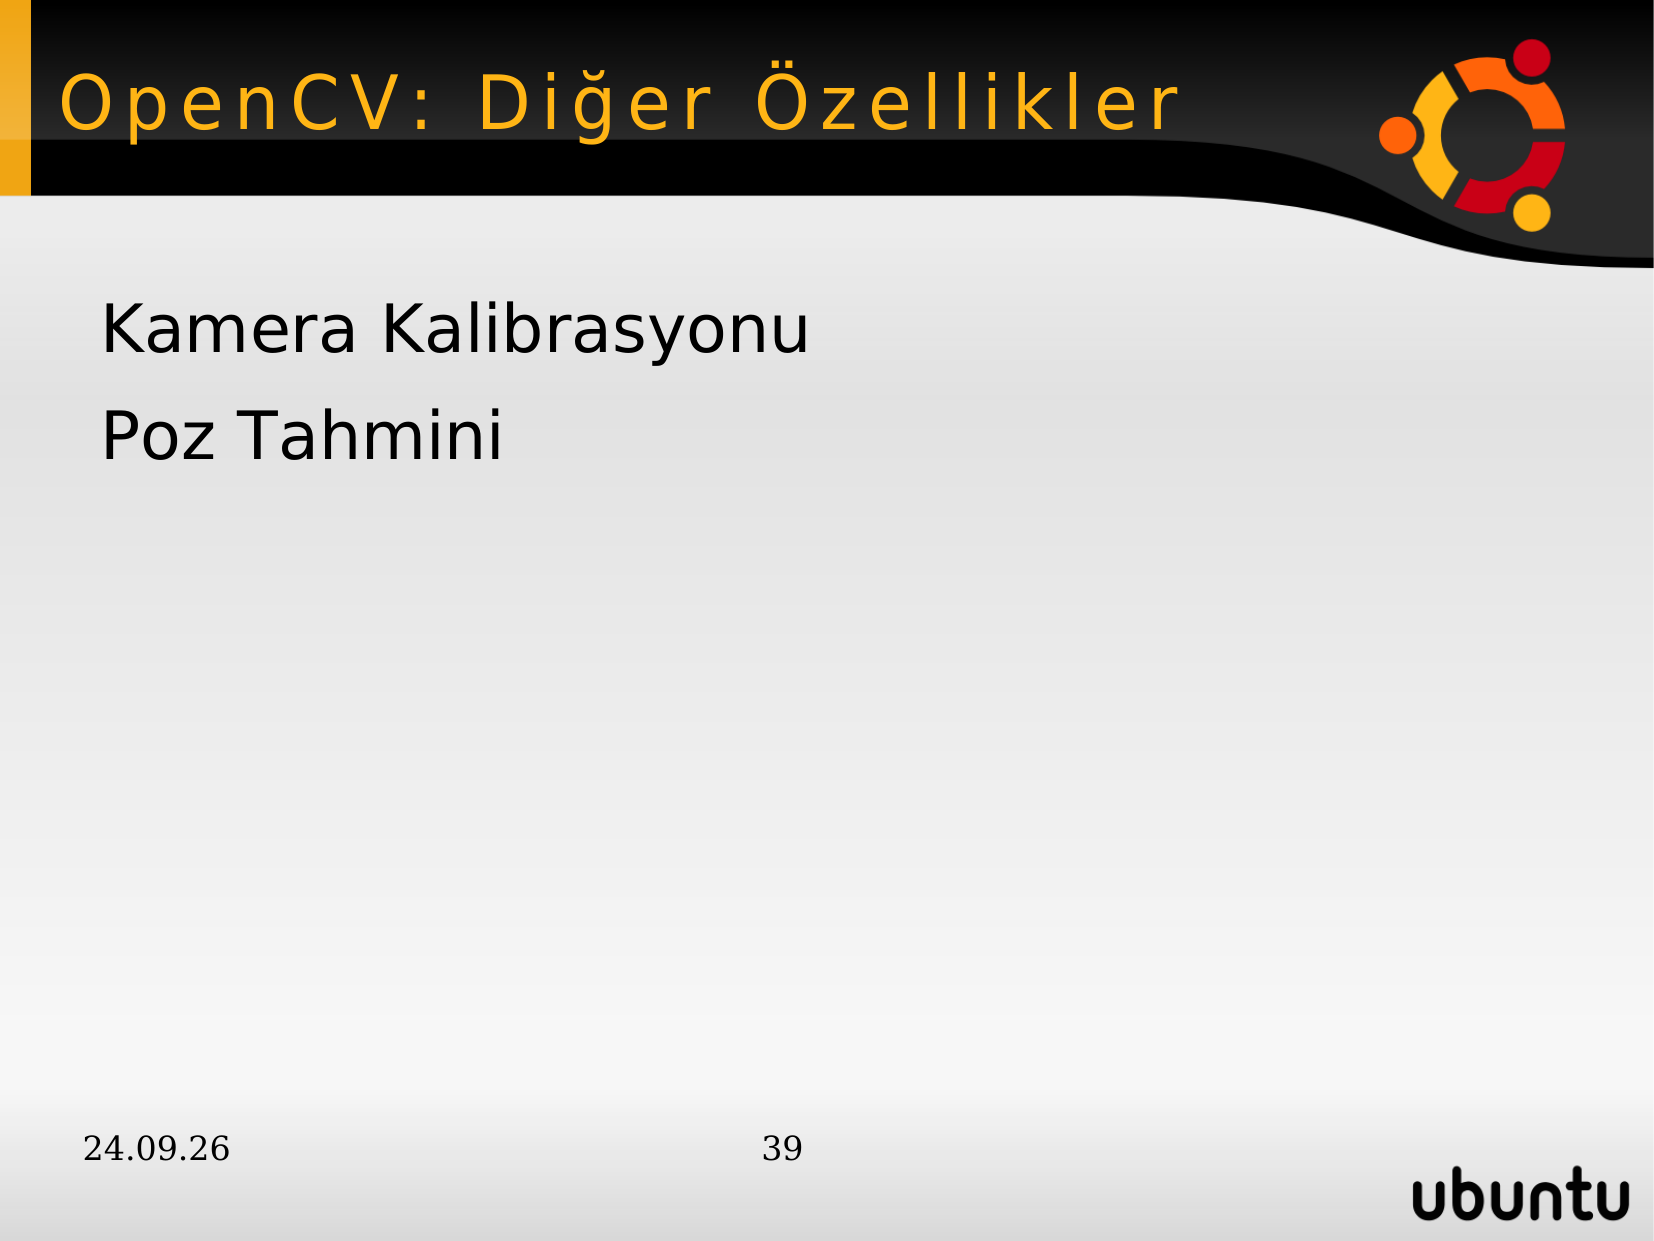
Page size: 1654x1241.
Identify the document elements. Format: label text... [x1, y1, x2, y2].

title OpenCV: Diğer Özellikler [59, 36, 1270, 171]
list Kamera Kalibrasyonu Poz Tahmini [82, 290, 1571, 1094]
picture [0, 0, 1654, 1241]
